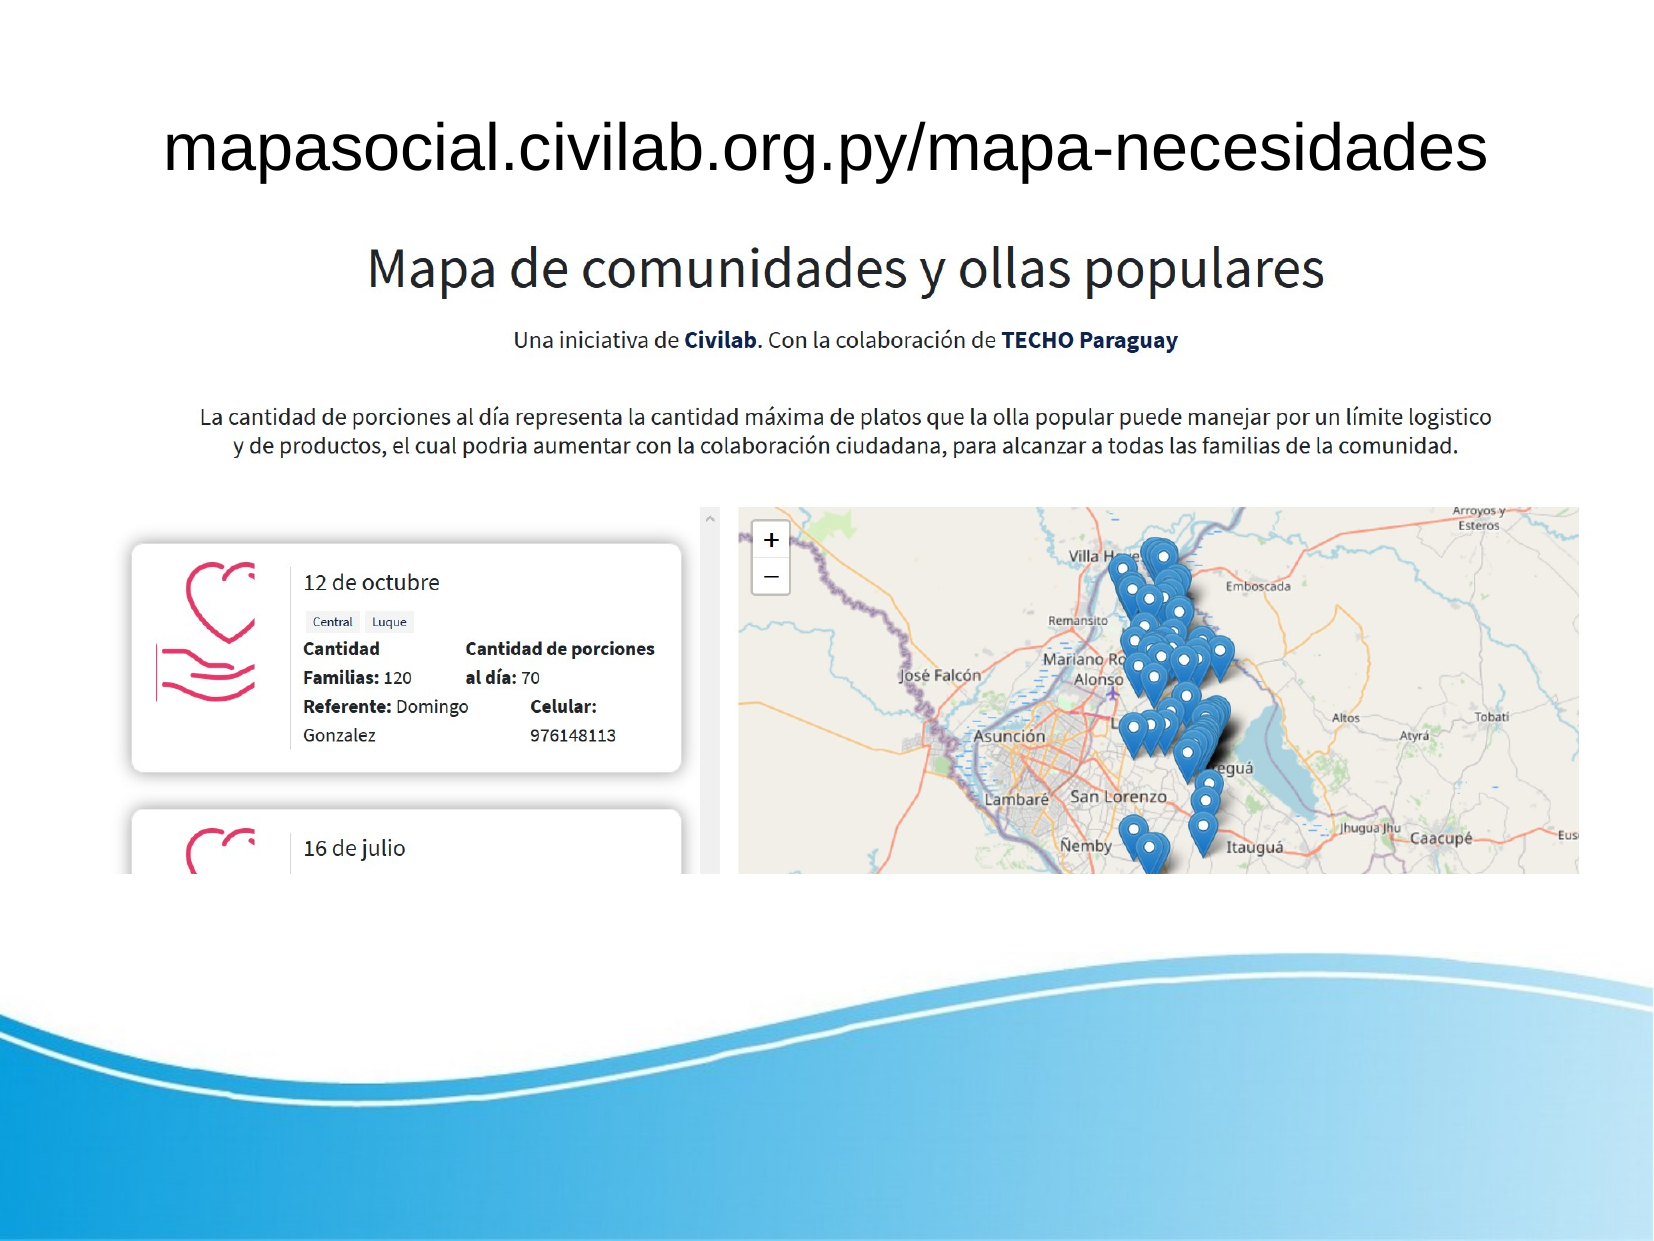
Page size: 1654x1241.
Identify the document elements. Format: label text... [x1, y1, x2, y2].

picture [106, 241, 1595, 875]
title mapasocial.civilab.org.py/mapa-necesidades [82, 94, 1571, 200]
picture [0, 952, 1654, 1241]
